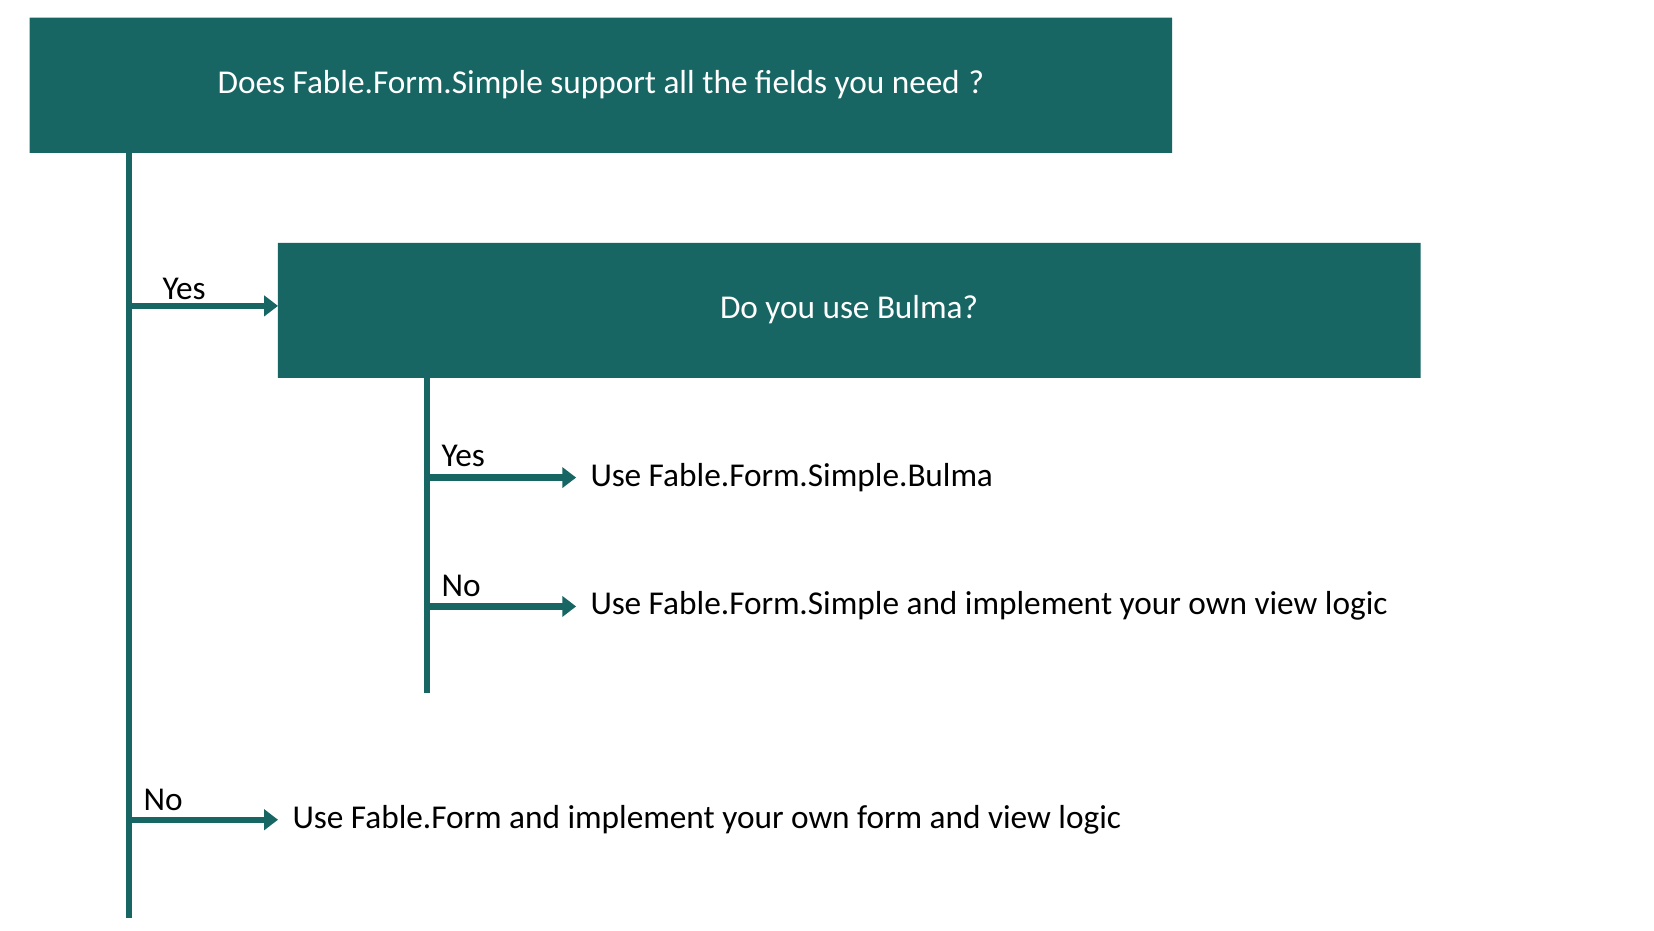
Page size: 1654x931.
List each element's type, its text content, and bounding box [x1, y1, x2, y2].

text_box Use Fable.Form and implement your own form and view logic [277, 789, 1367, 851]
text_box Use Fable.Form.Simple and implement your own view logic [575, 576, 1625, 637]
text_box No [426, 558, 527, 619]
text_box Yes [426, 428, 532, 489]
text_box Use Fable.Form.Simple.Bulma [575, 447, 1137, 508]
text_box Do you use Bulma? [277, 242, 1421, 378]
text_box No [128, 771, 229, 833]
text_box Does Fable.Form.Simple support all the fields you need ? [29, 17, 1173, 153]
text_box Yes [147, 260, 253, 322]
